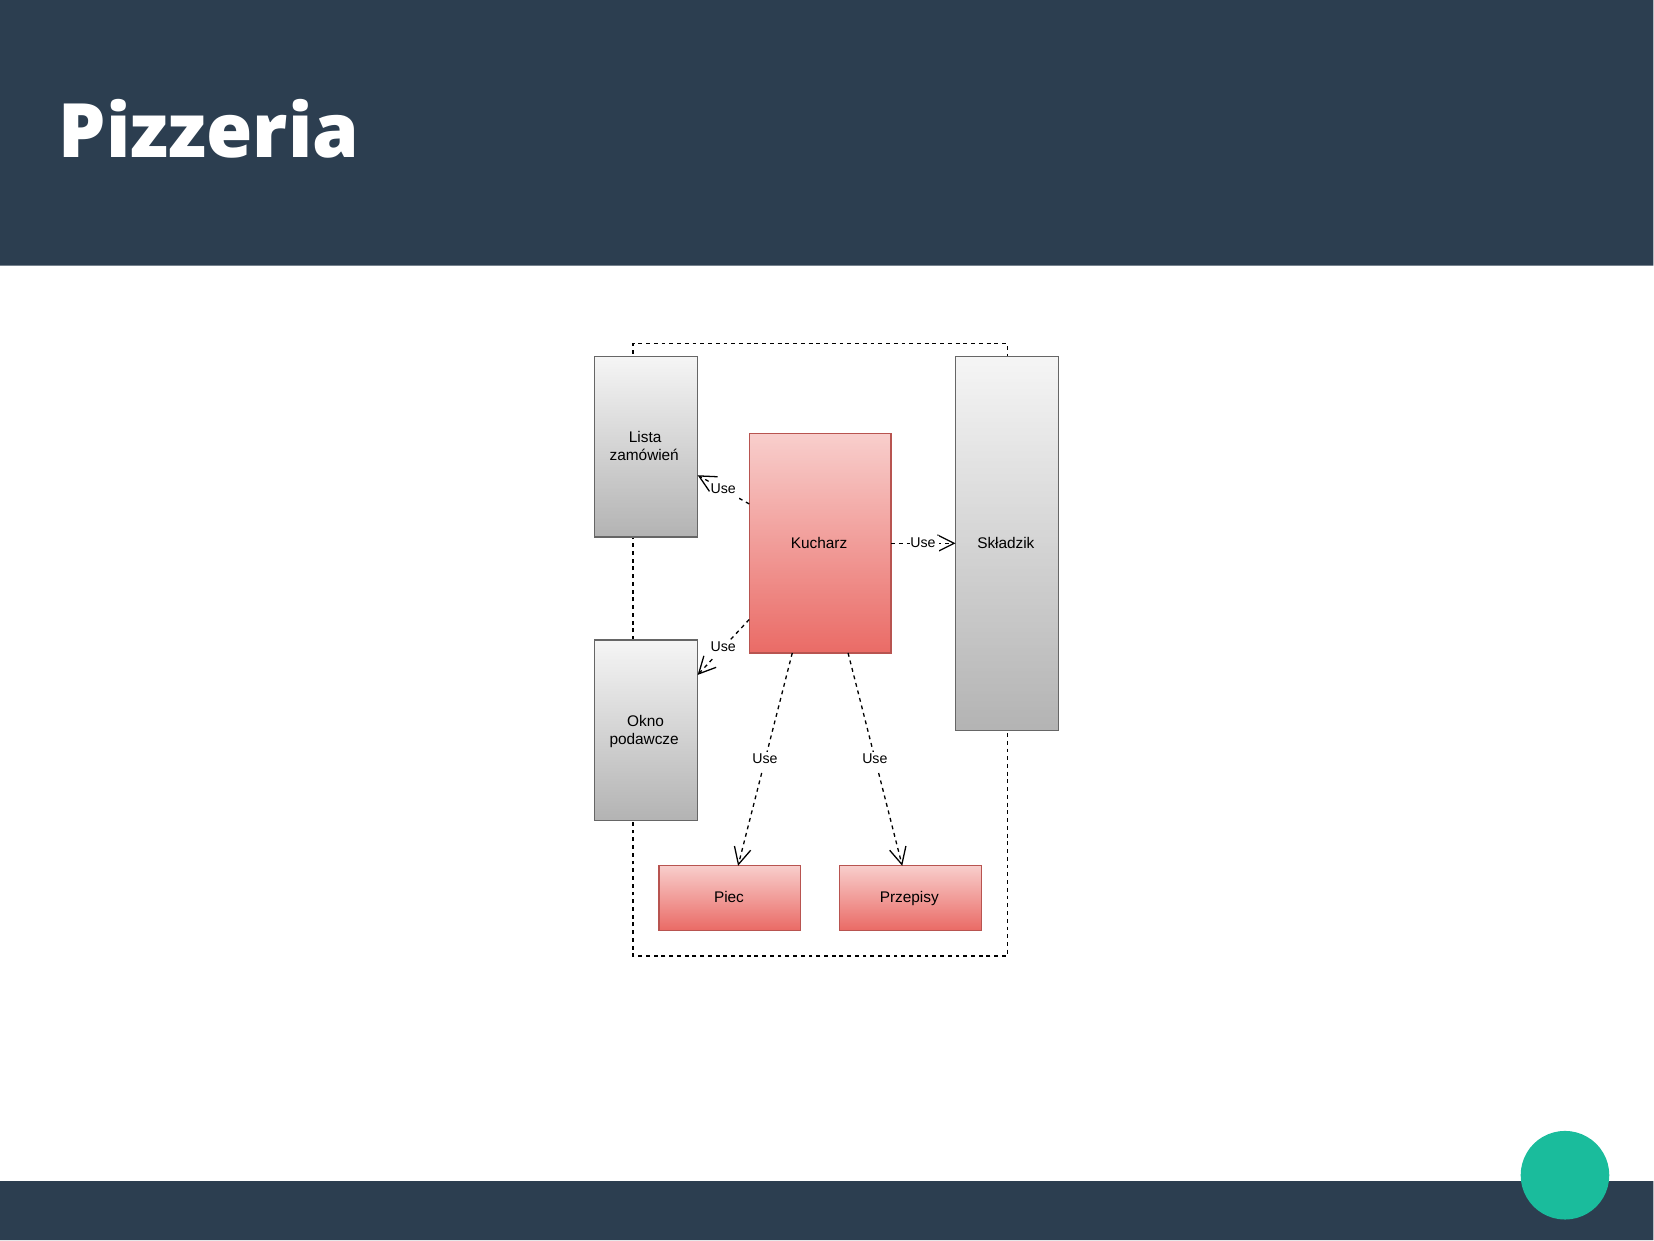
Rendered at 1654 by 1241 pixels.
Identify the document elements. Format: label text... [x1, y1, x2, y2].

picture [591, 340, 1062, 959]
title Pizzeria [59, 49, 1595, 207]
